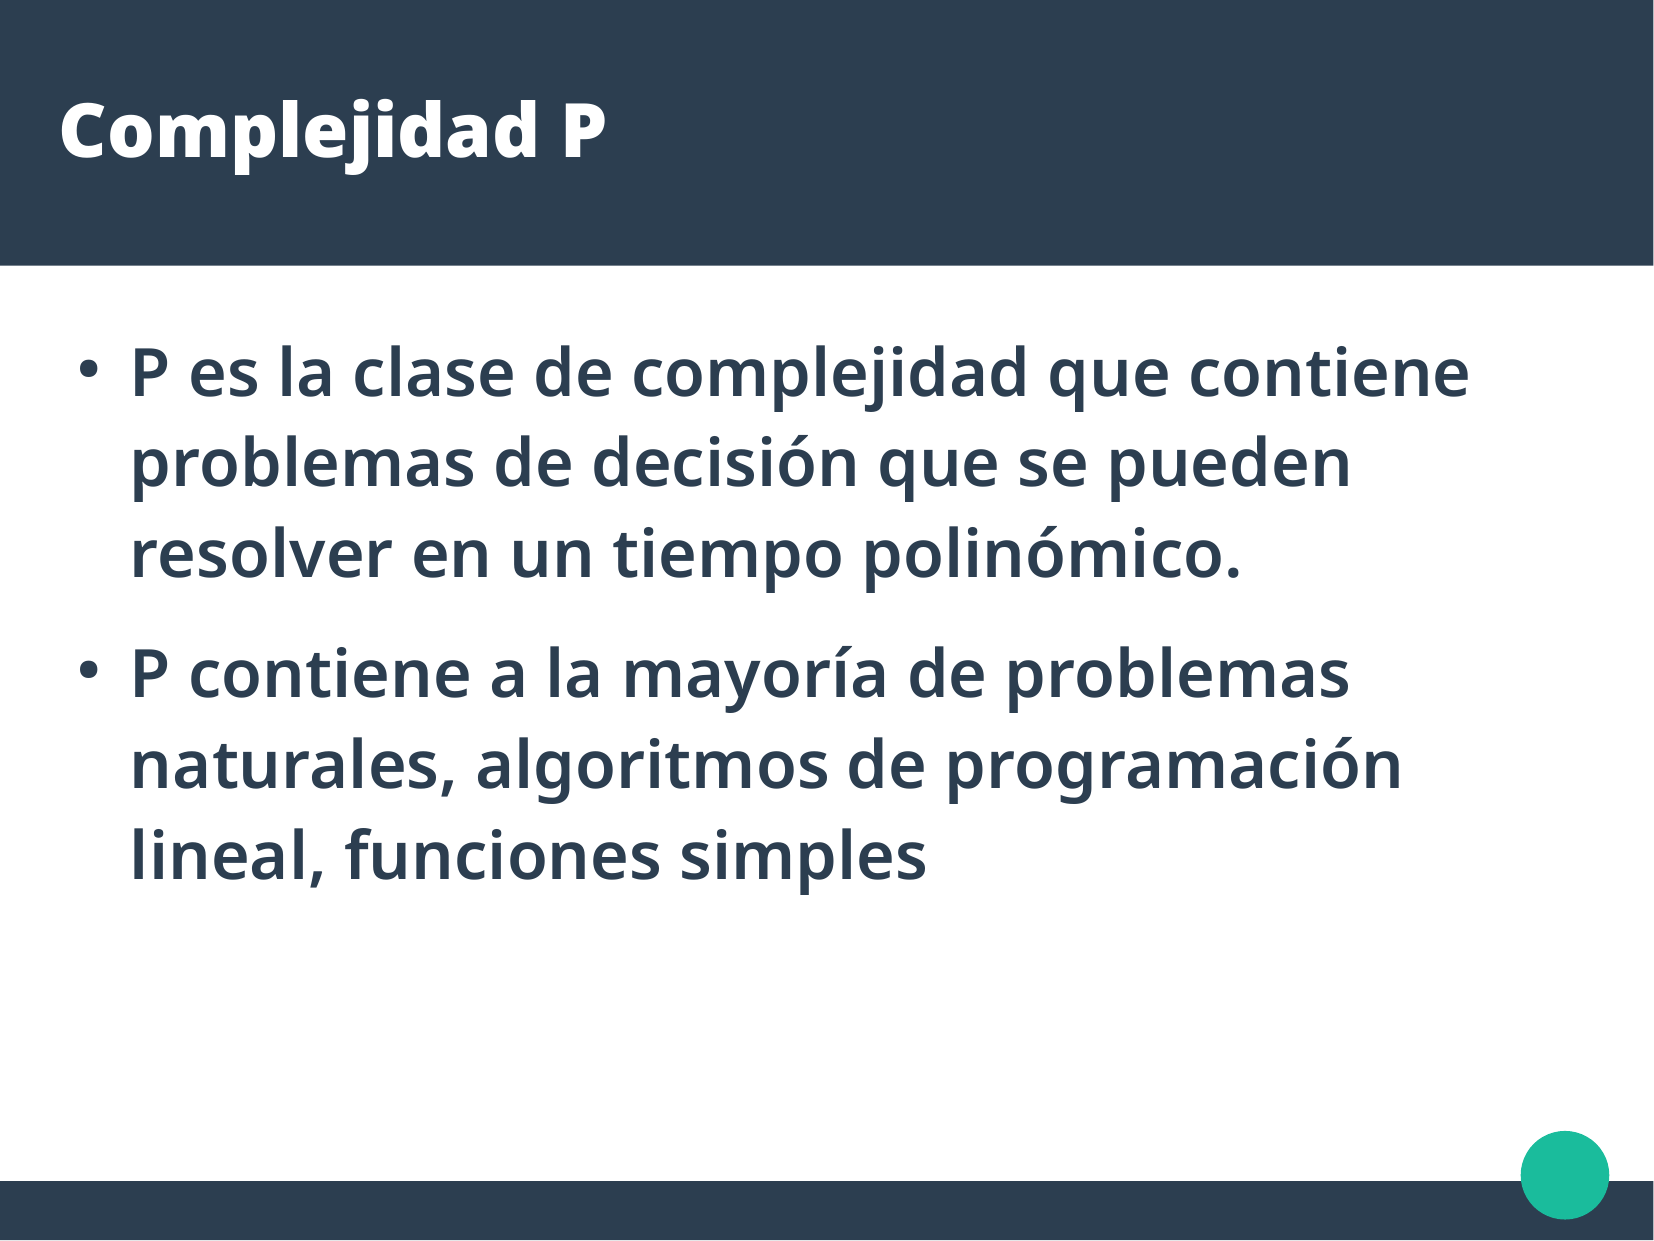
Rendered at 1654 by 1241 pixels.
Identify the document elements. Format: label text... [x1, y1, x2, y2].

title Complejidad P [59, 49, 1595, 207]
list P es la clase de complejidad que contiene problemas de decisión que se pueden resolver en un tiempo polinómico. P contiene a la mayoría de problemas naturales, algoritmos de programación lineal, funciones simples [59, 324, 1595, 1152]
